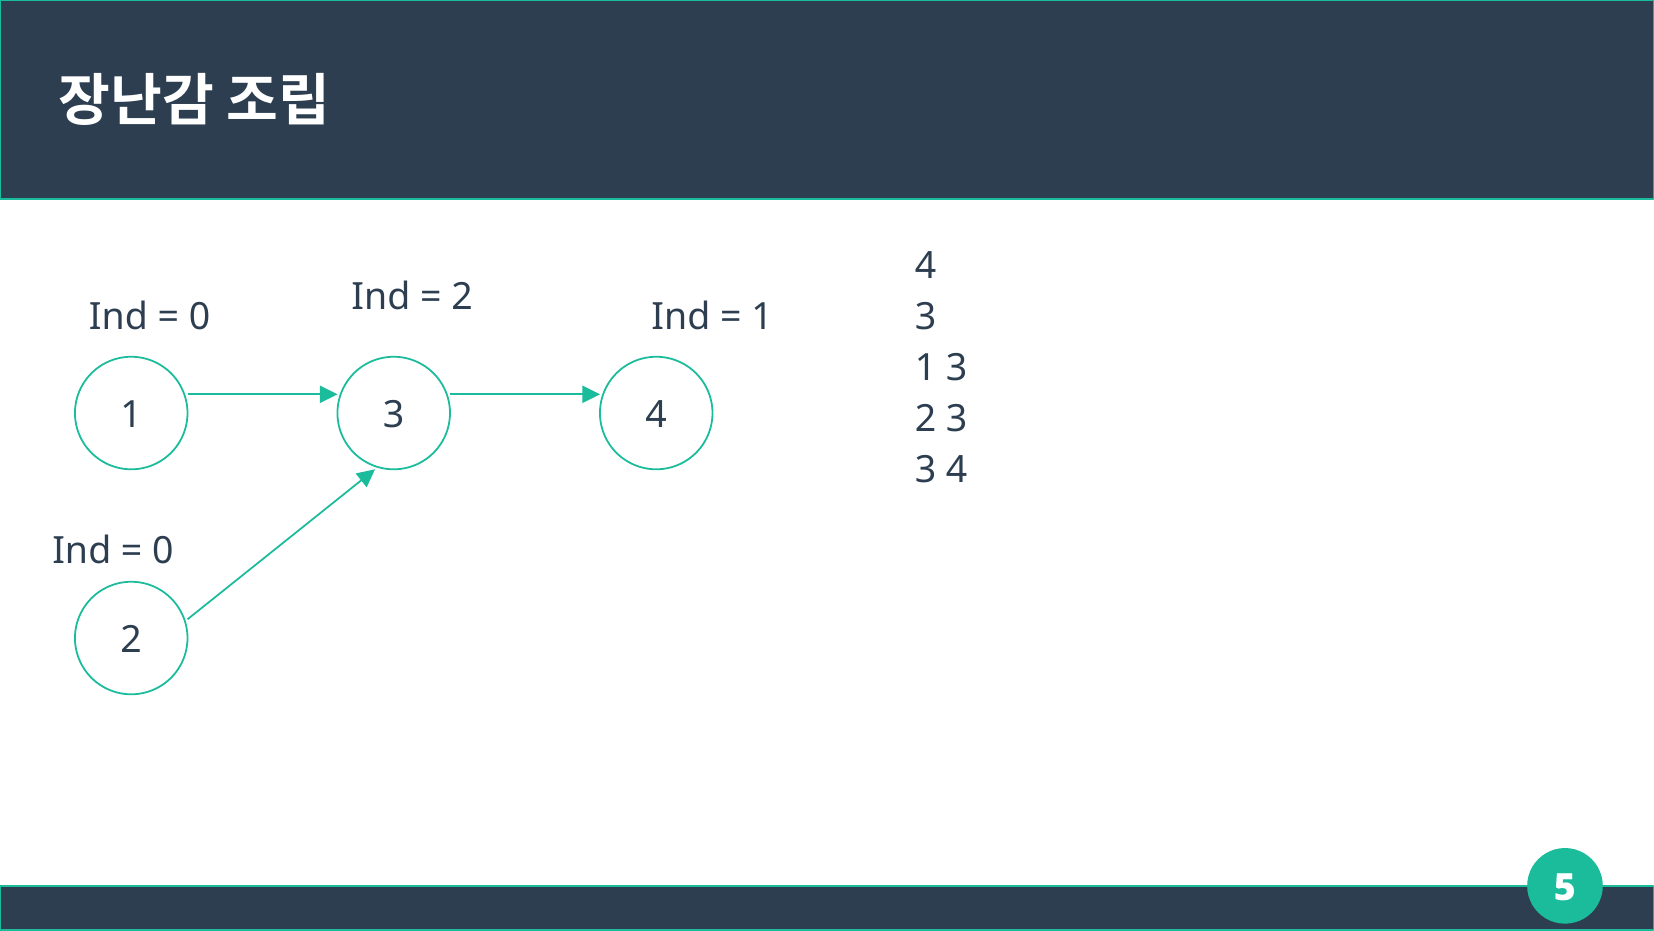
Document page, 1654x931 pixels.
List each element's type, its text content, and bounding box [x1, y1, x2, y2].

text_box 1 [74, 356, 188, 470]
text_box 2 [74, 582, 188, 695]
text_box Ind = 0 [74, 281, 226, 348]
text_box Ind = 2 [336, 262, 488, 329]
text_box Ind = 1 [636, 281, 788, 348]
text_box 4 [599, 356, 713, 470]
title 장난감 조립 [59, 37, 1595, 156]
text_box 3 [337, 356, 451, 470]
text_box 4 3 1 3 2 3 3 4 [900, 231, 983, 502]
text_box Ind = 0 [37, 515, 189, 582]
